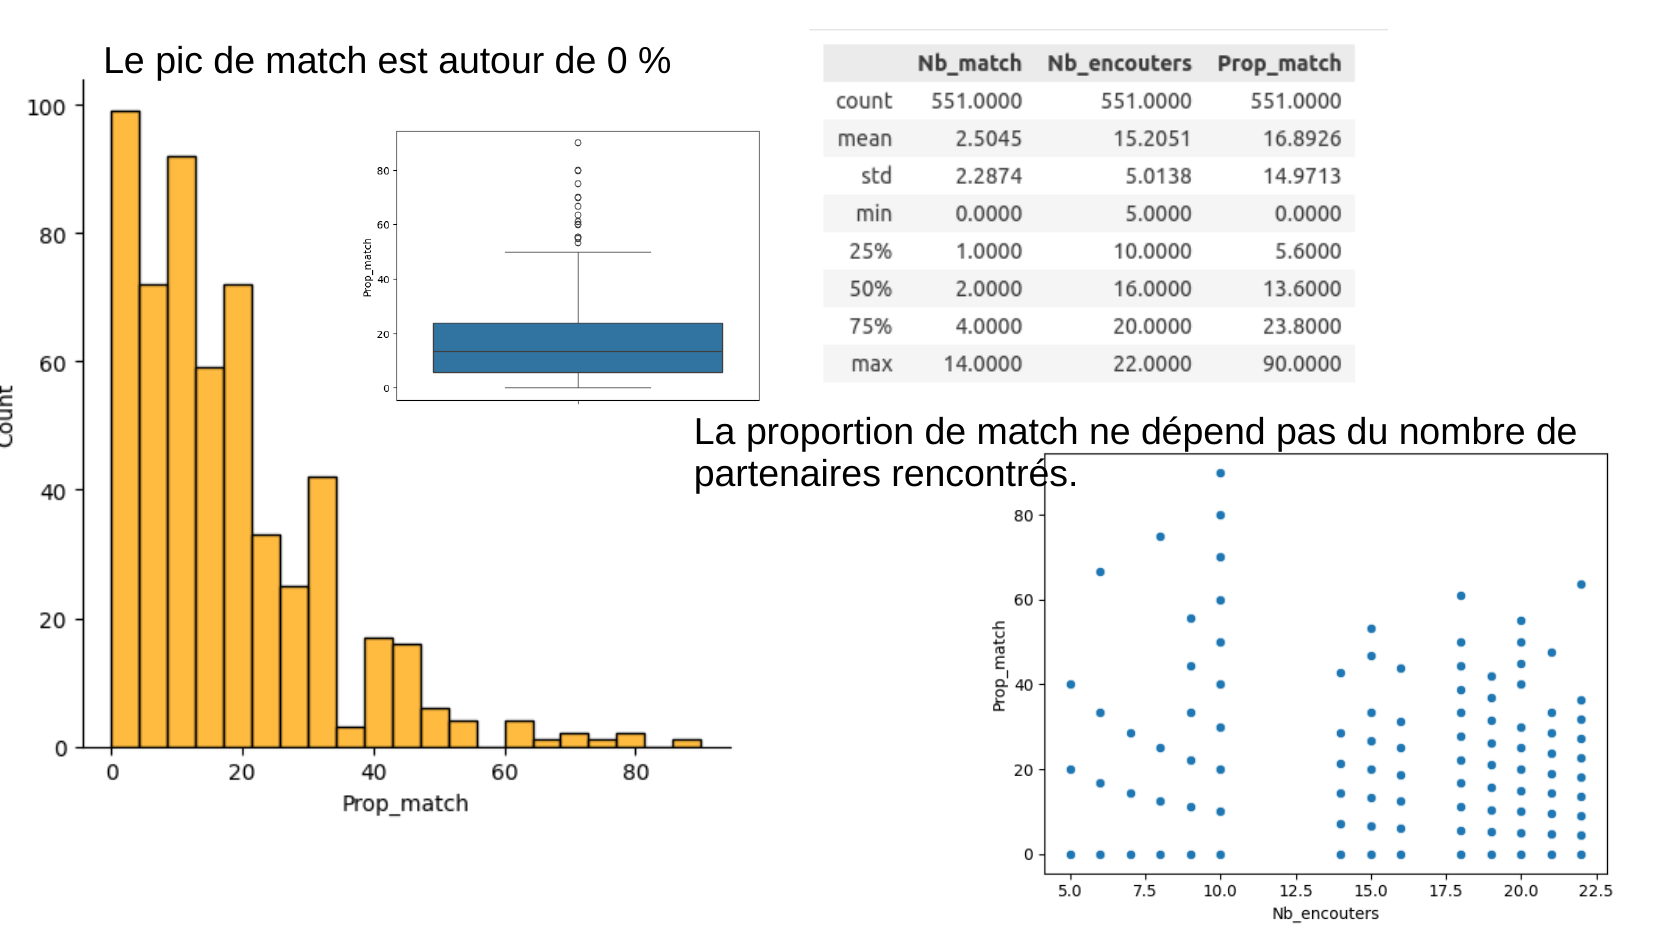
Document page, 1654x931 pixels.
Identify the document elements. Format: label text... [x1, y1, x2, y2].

picture [0, 64, 768, 827]
text_box Le pic de match est autour de 0 % [88, 31, 687, 89]
text_box La proportion de match ne dépend pas du nombre de partenaires rencontrés. [679, 403, 1654, 502]
picture [974, 502, 1624, 931]
picture [808, 29, 1388, 392]
